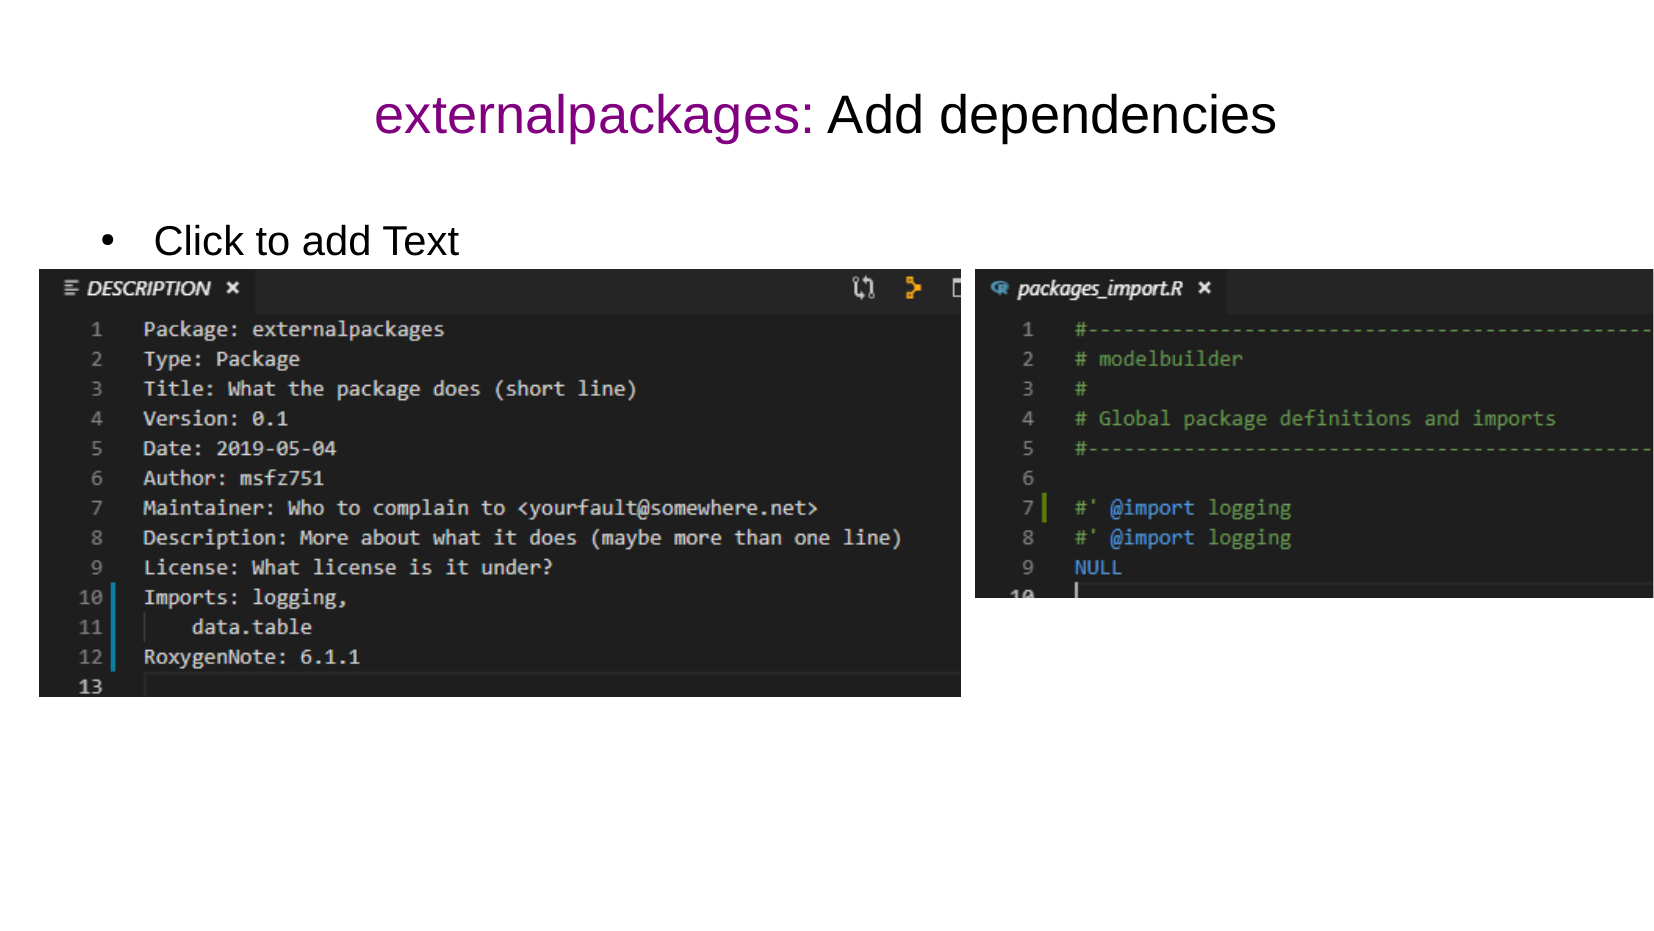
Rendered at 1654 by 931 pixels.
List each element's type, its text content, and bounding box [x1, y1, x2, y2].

list Click to add Text [82, 217, 1571, 758]
picture [975, 269, 1654, 599]
picture [39, 269, 961, 697]
title externalpackages: Add dependencies [82, 37, 1571, 193]
